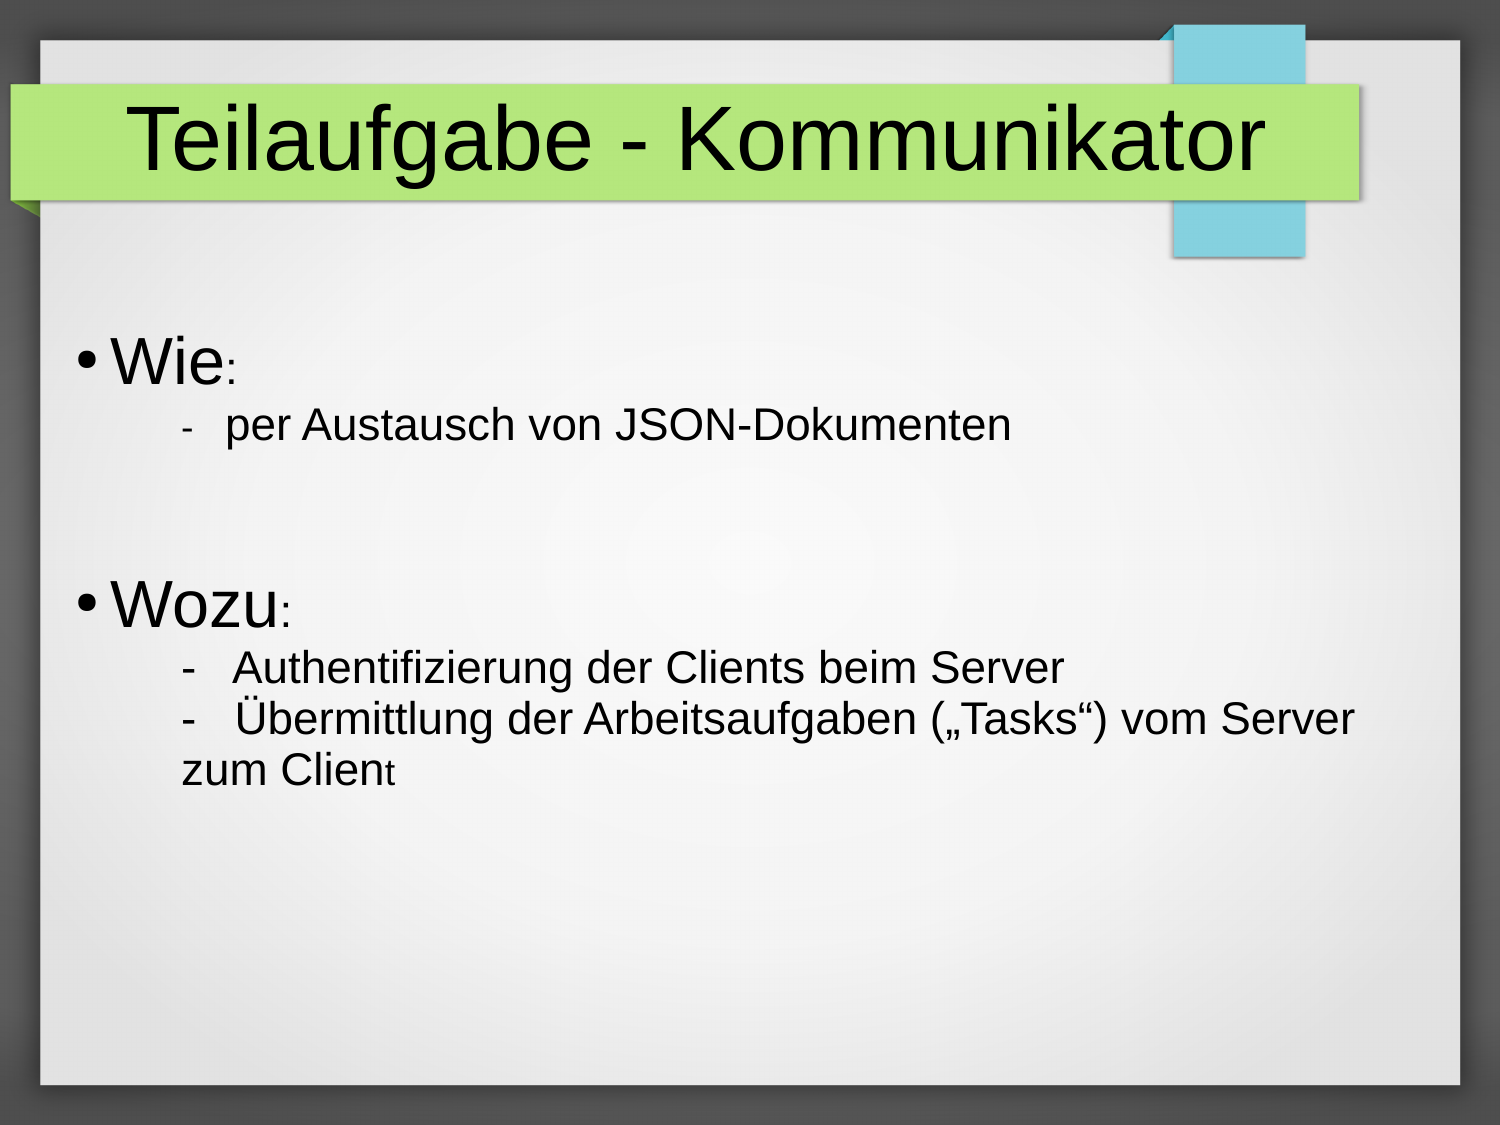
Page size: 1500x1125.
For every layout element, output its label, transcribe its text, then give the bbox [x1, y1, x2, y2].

picture [0, 0, 1500, 1125]
subtitle Wie: - per Austausch von JSON-Dokumenten Wozu: - Authentifizierung der Clients beim Server - Übermittlung der Arbeitsaufgaben („Tasks“) vom Server zum Client [75, 226, 1425, 969]
title Teilaufgabe - Kommunikator [21, 44, 1372, 233]
